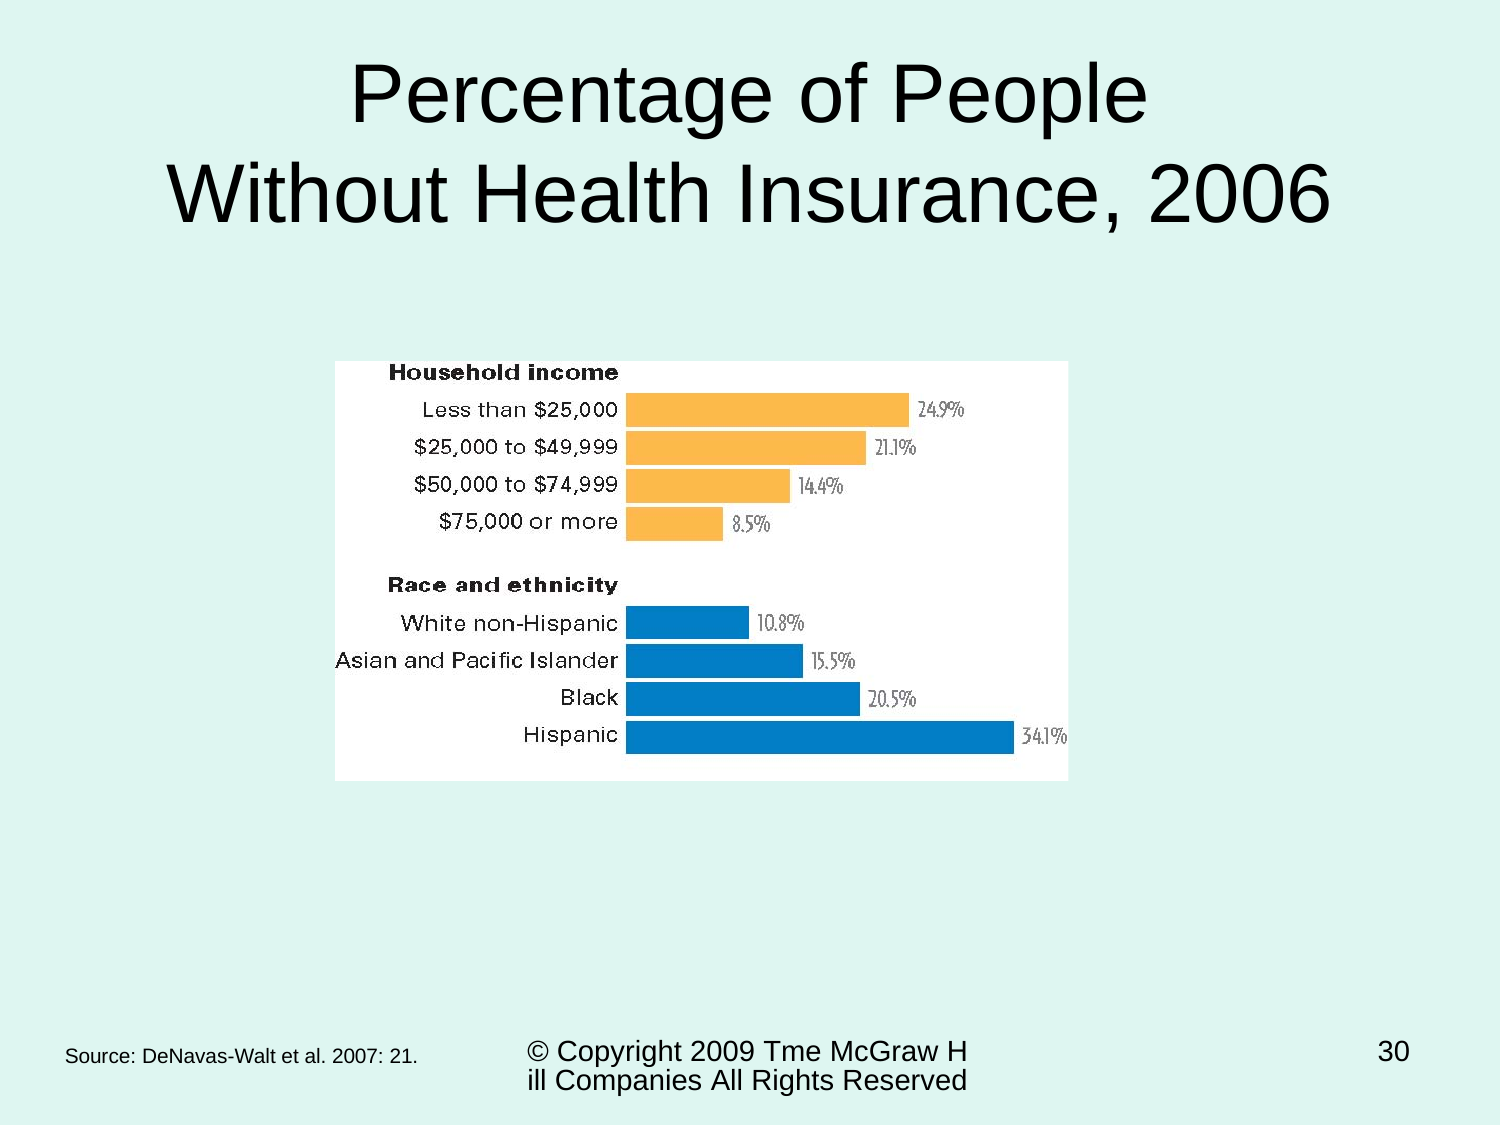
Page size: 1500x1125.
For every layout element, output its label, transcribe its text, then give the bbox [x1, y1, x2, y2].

title Percentage of People Without Health Insurance, 2006 [75, 45, 1426, 233]
picture [335, 361, 1069, 781]
text_box Source: DeNavas-Walt et al. 2007: 21. [49, 1034, 434, 1076]
